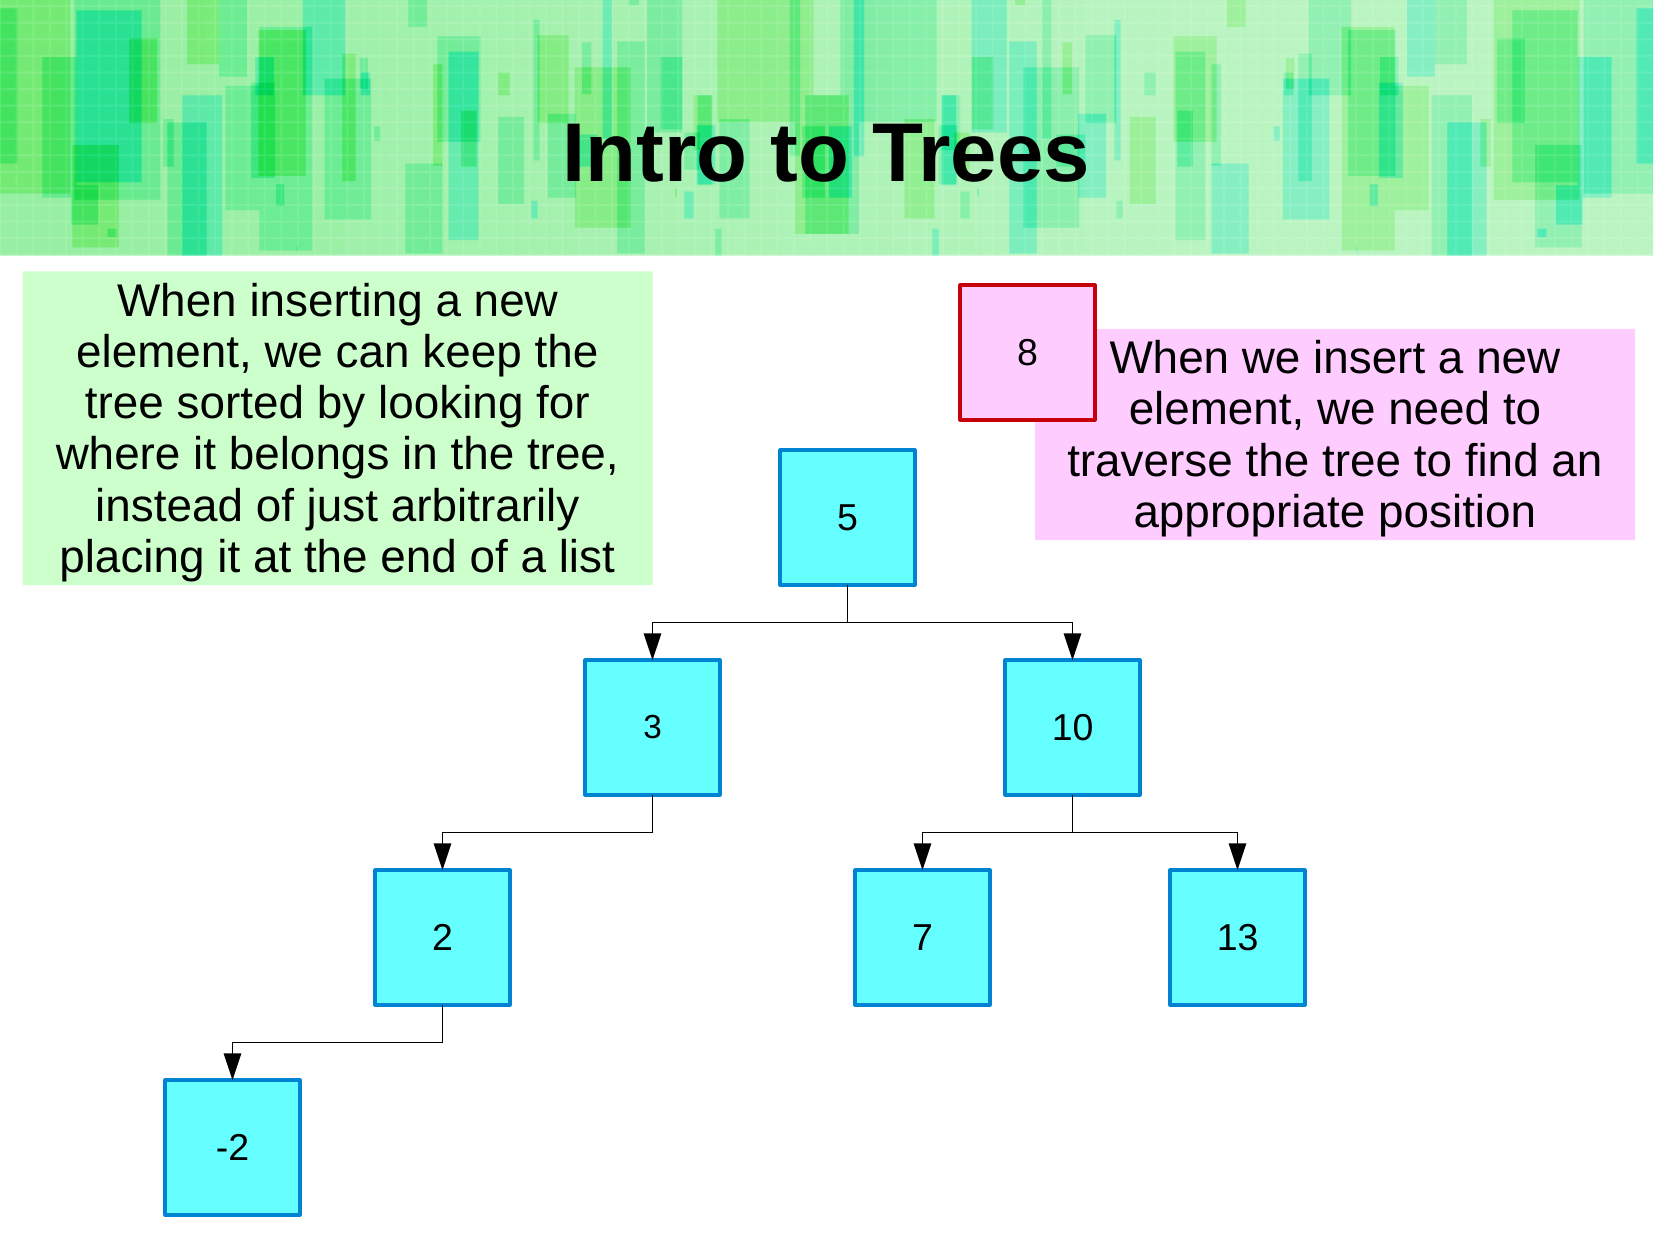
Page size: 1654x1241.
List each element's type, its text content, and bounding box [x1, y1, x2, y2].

text_box 5 [780, 450, 916, 586]
text_box When inserting a new element, we can keep the tree sorted by looking for where it belongs in the tree, instead of just arbitrarily placing it at the end of a list [22, 271, 653, 586]
picture [0, 0, 1654, 1241]
text_box 10 [1005, 660, 1141, 796]
text_box -2 [165, 1080, 301, 1216]
title Intro to Trees [82, 49, 1571, 257]
text_box 7 [855, 870, 991, 1006]
text_box 2 [375, 870, 511, 1006]
text_box When we insert a new element, we need to traverse the tree to find an appropriate position [1035, 328, 1636, 541]
text_box 13 [1170, 870, 1306, 1006]
text_box 8 [960, 285, 1096, 421]
text_box 3 [585, 660, 721, 796]
